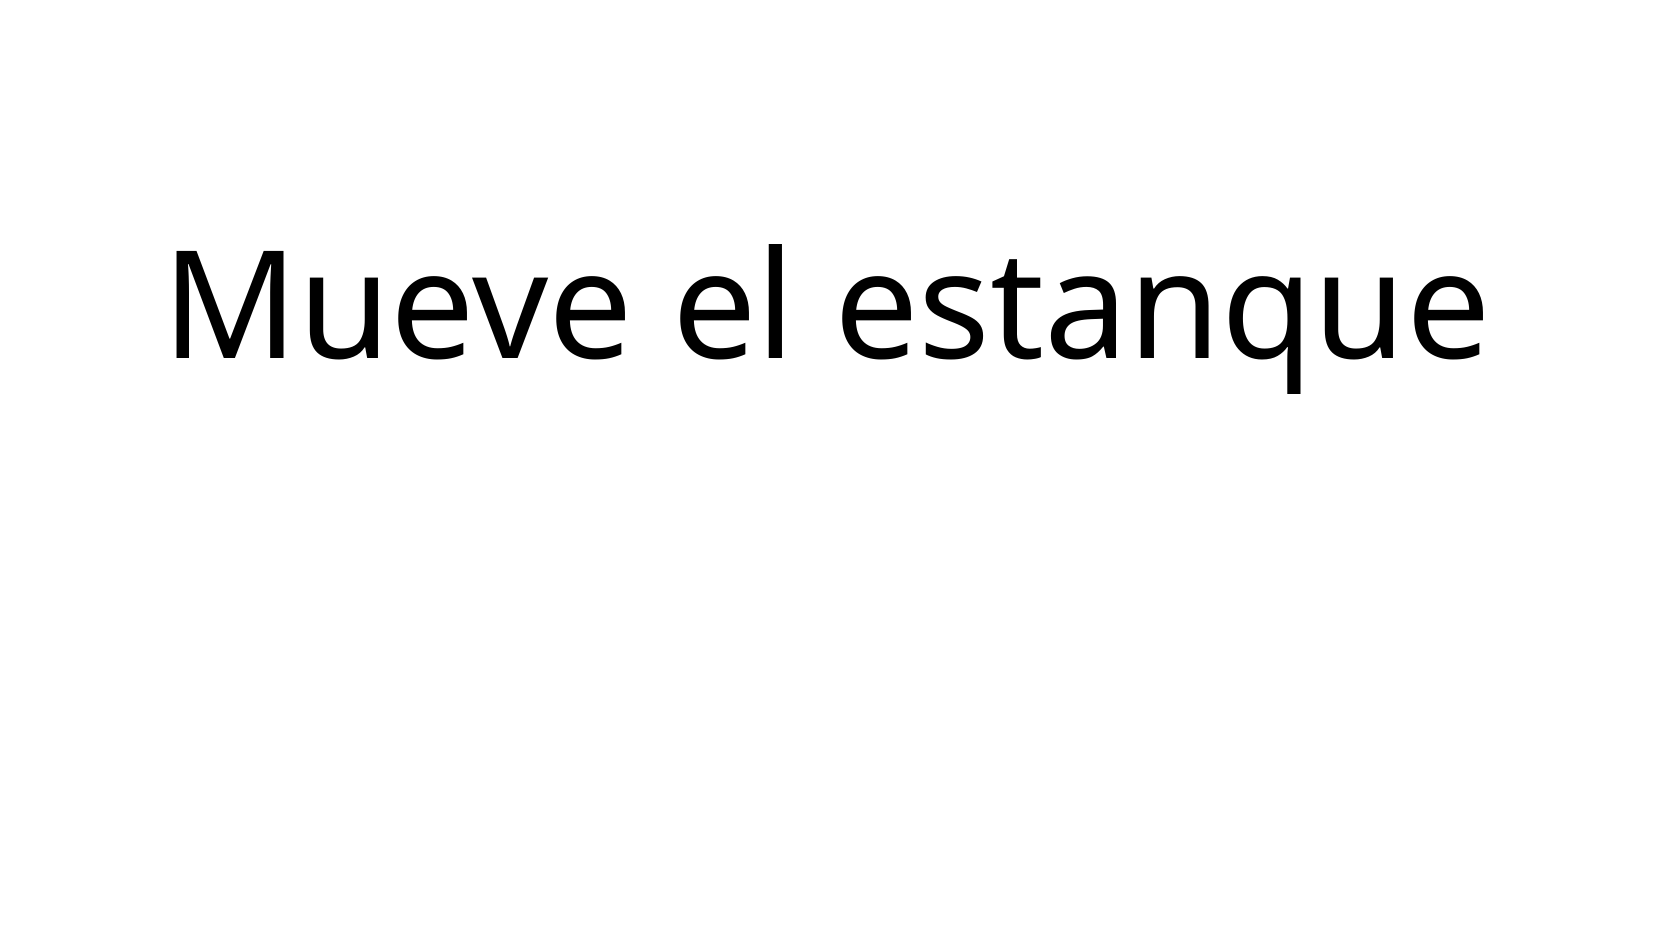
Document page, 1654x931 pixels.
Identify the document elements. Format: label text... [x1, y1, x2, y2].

title Mueve el estanque [0, 194, 1654, 407]
